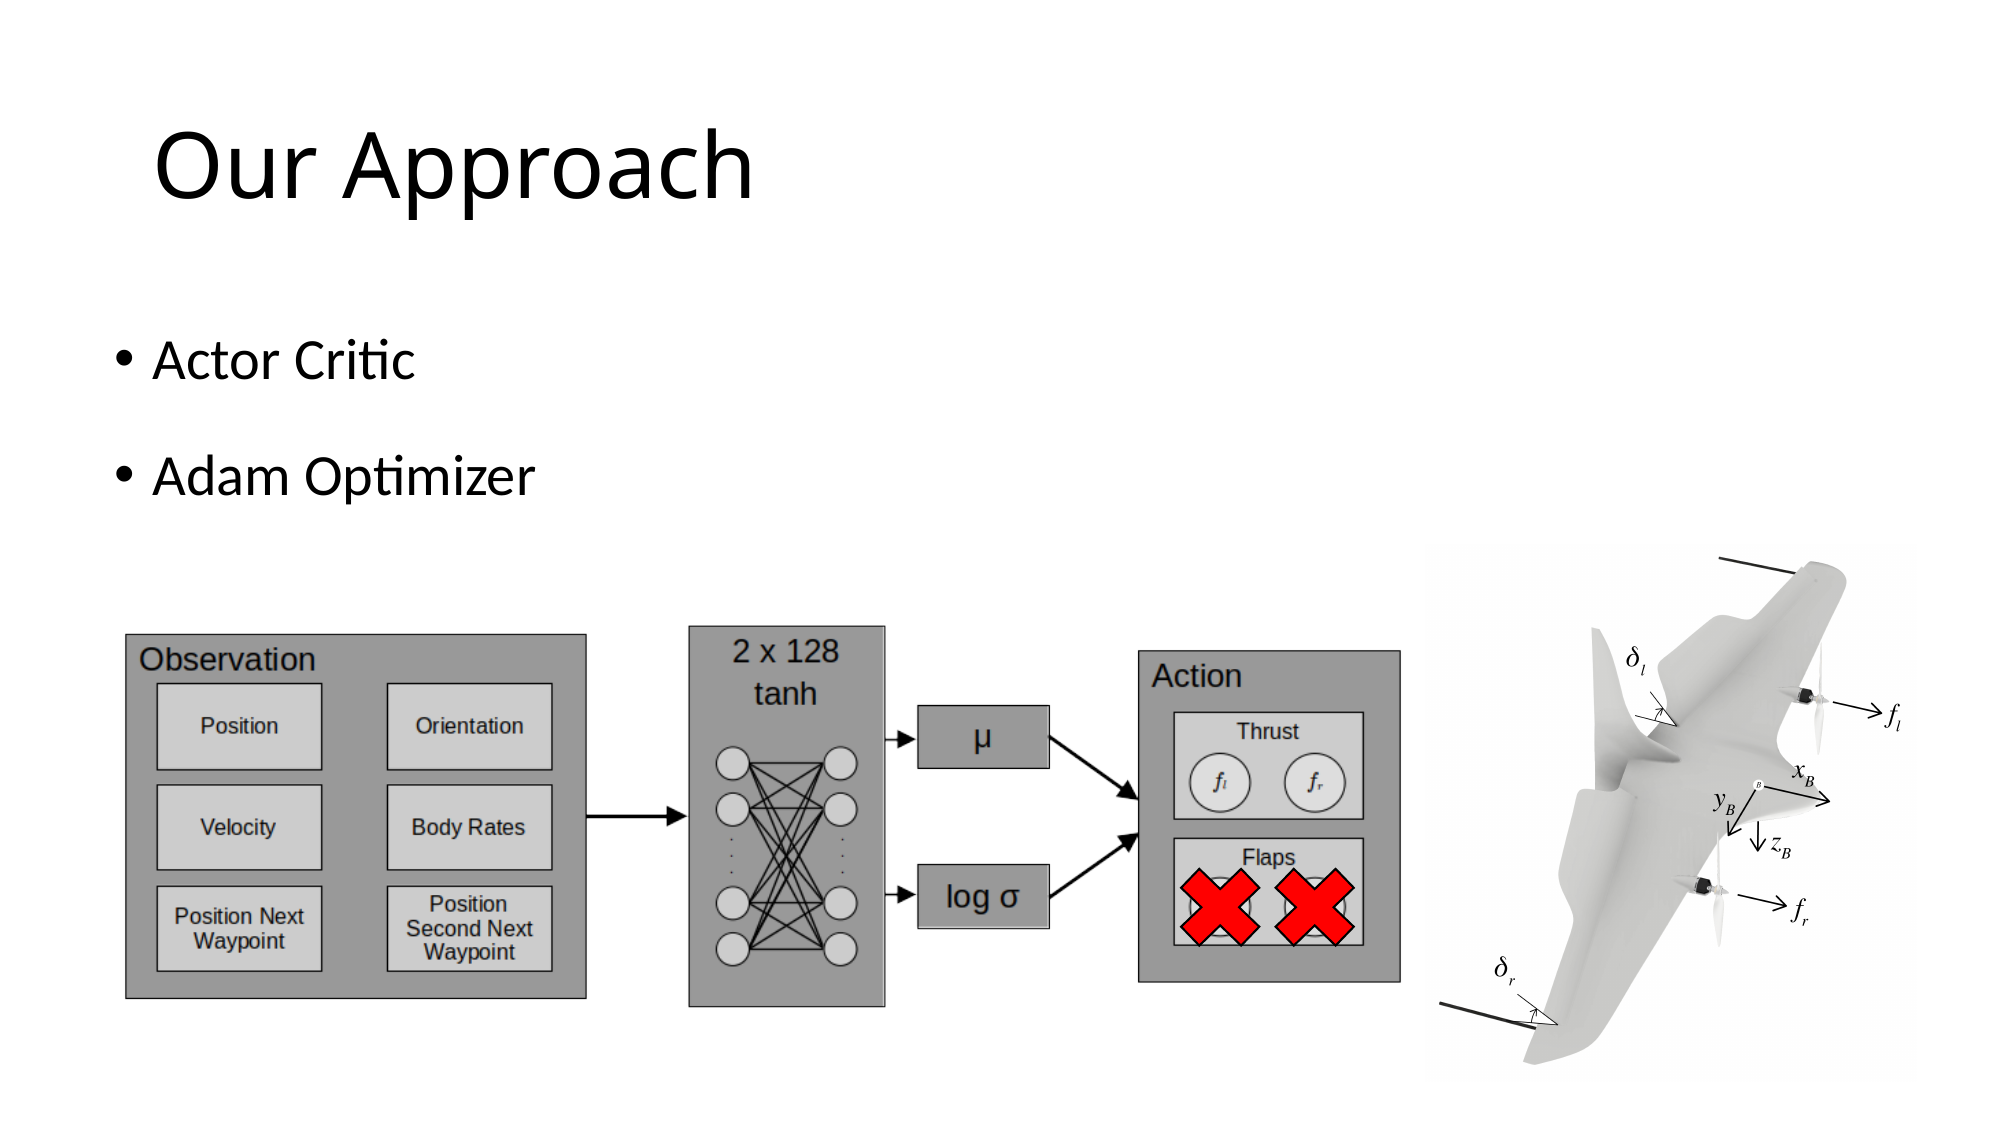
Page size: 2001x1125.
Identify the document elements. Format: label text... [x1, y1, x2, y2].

text_box [1181, 868, 1260, 946]
title Our Approach [137, 59, 1863, 263]
text_box [1275, 868, 1354, 946]
picture [43, 405, 1917, 1125]
list Actor Critic Adam Optimizer [99, 263, 1900, 544]
